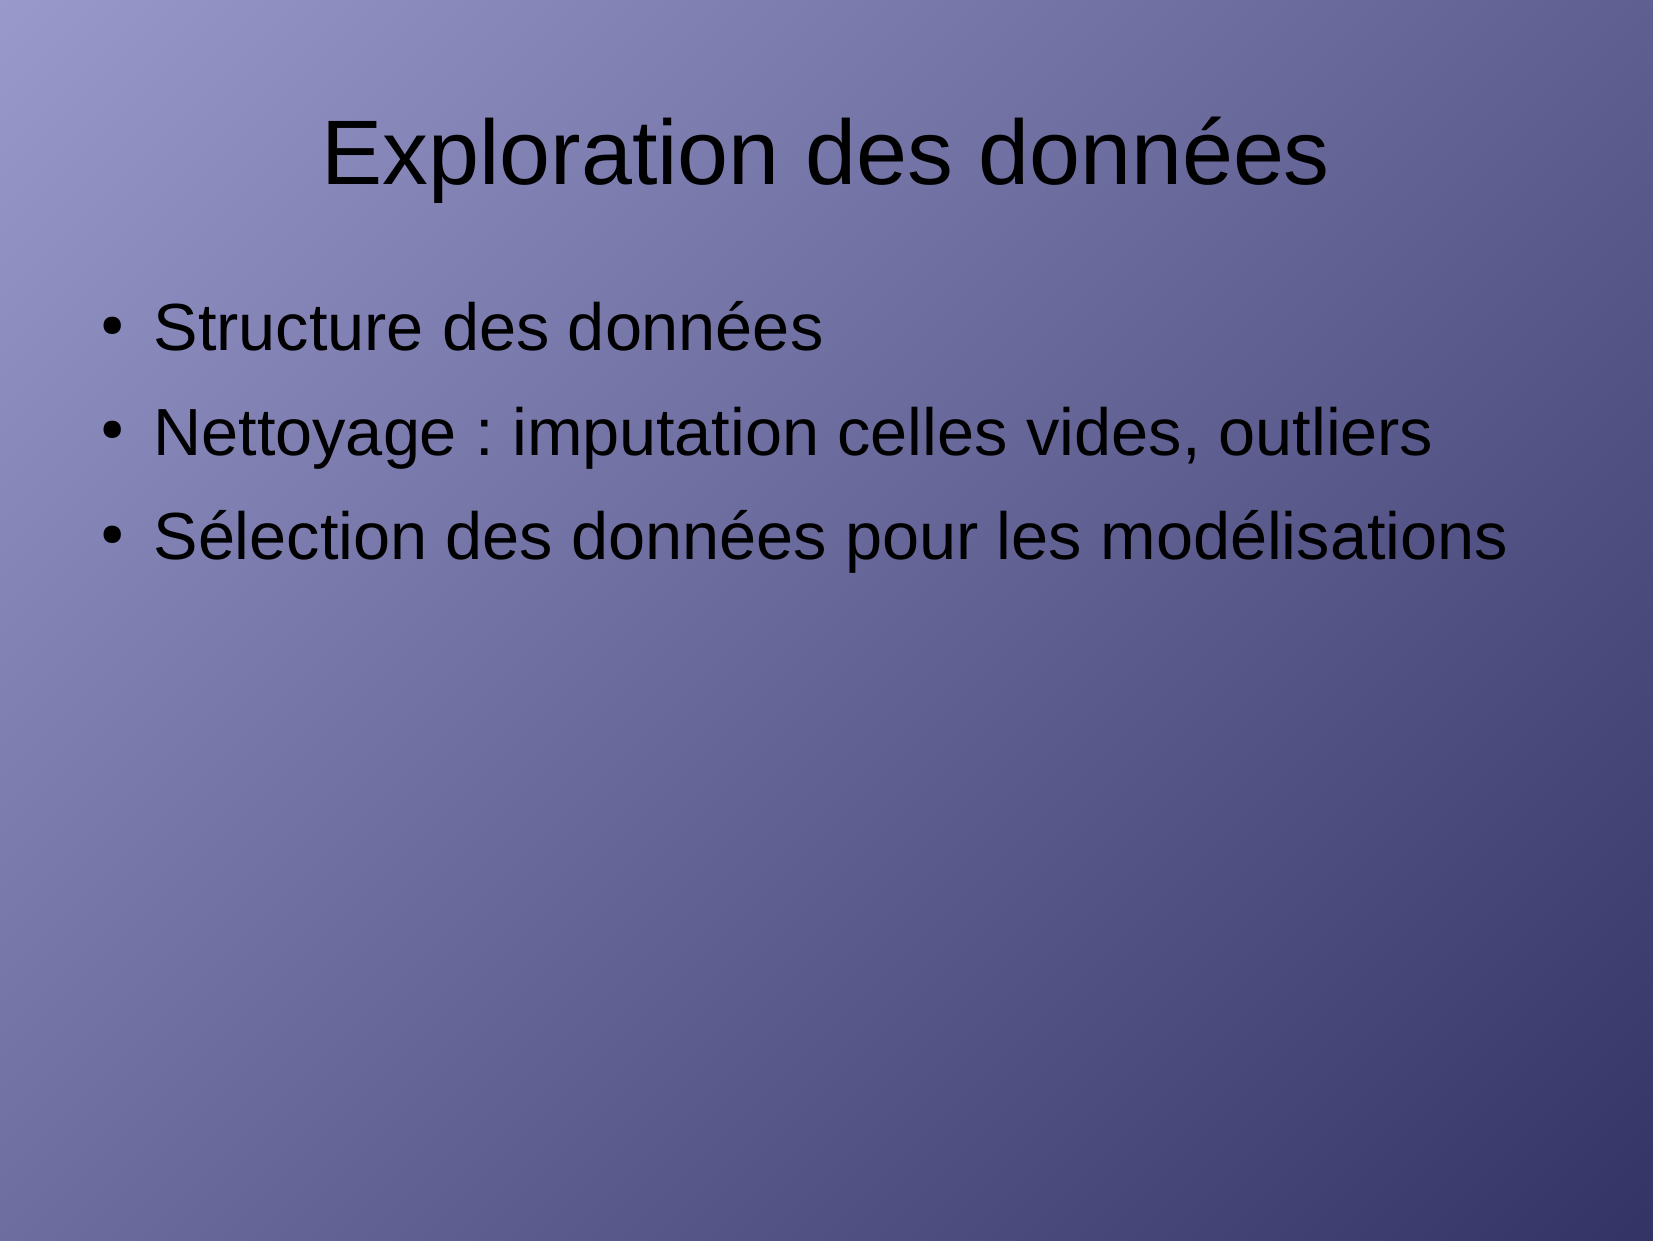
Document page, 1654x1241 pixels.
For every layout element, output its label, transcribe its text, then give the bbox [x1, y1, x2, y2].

title Exploration des données [82, 49, 1571, 257]
list Structure des données Nettoyage : imputation celles vides, outliers Sélection des données pour les modélisations [82, 290, 1571, 1010]
